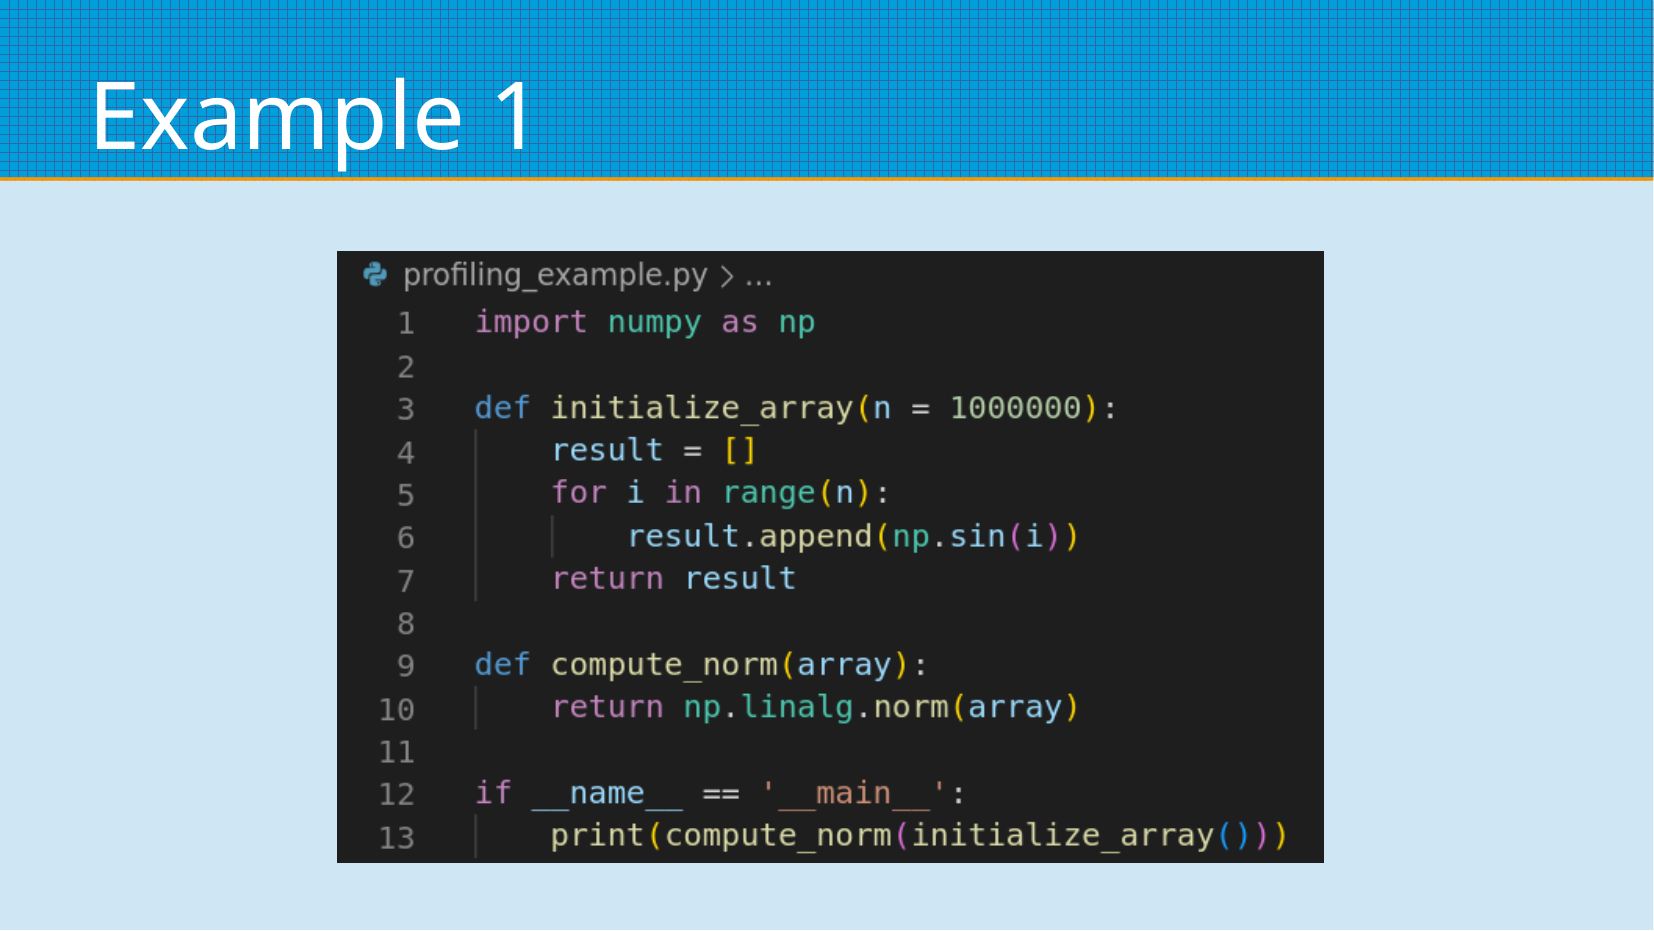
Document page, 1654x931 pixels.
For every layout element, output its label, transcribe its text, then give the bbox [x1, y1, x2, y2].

title Example 1 [88, 14, 1565, 178]
picture [337, 251, 1324, 863]
